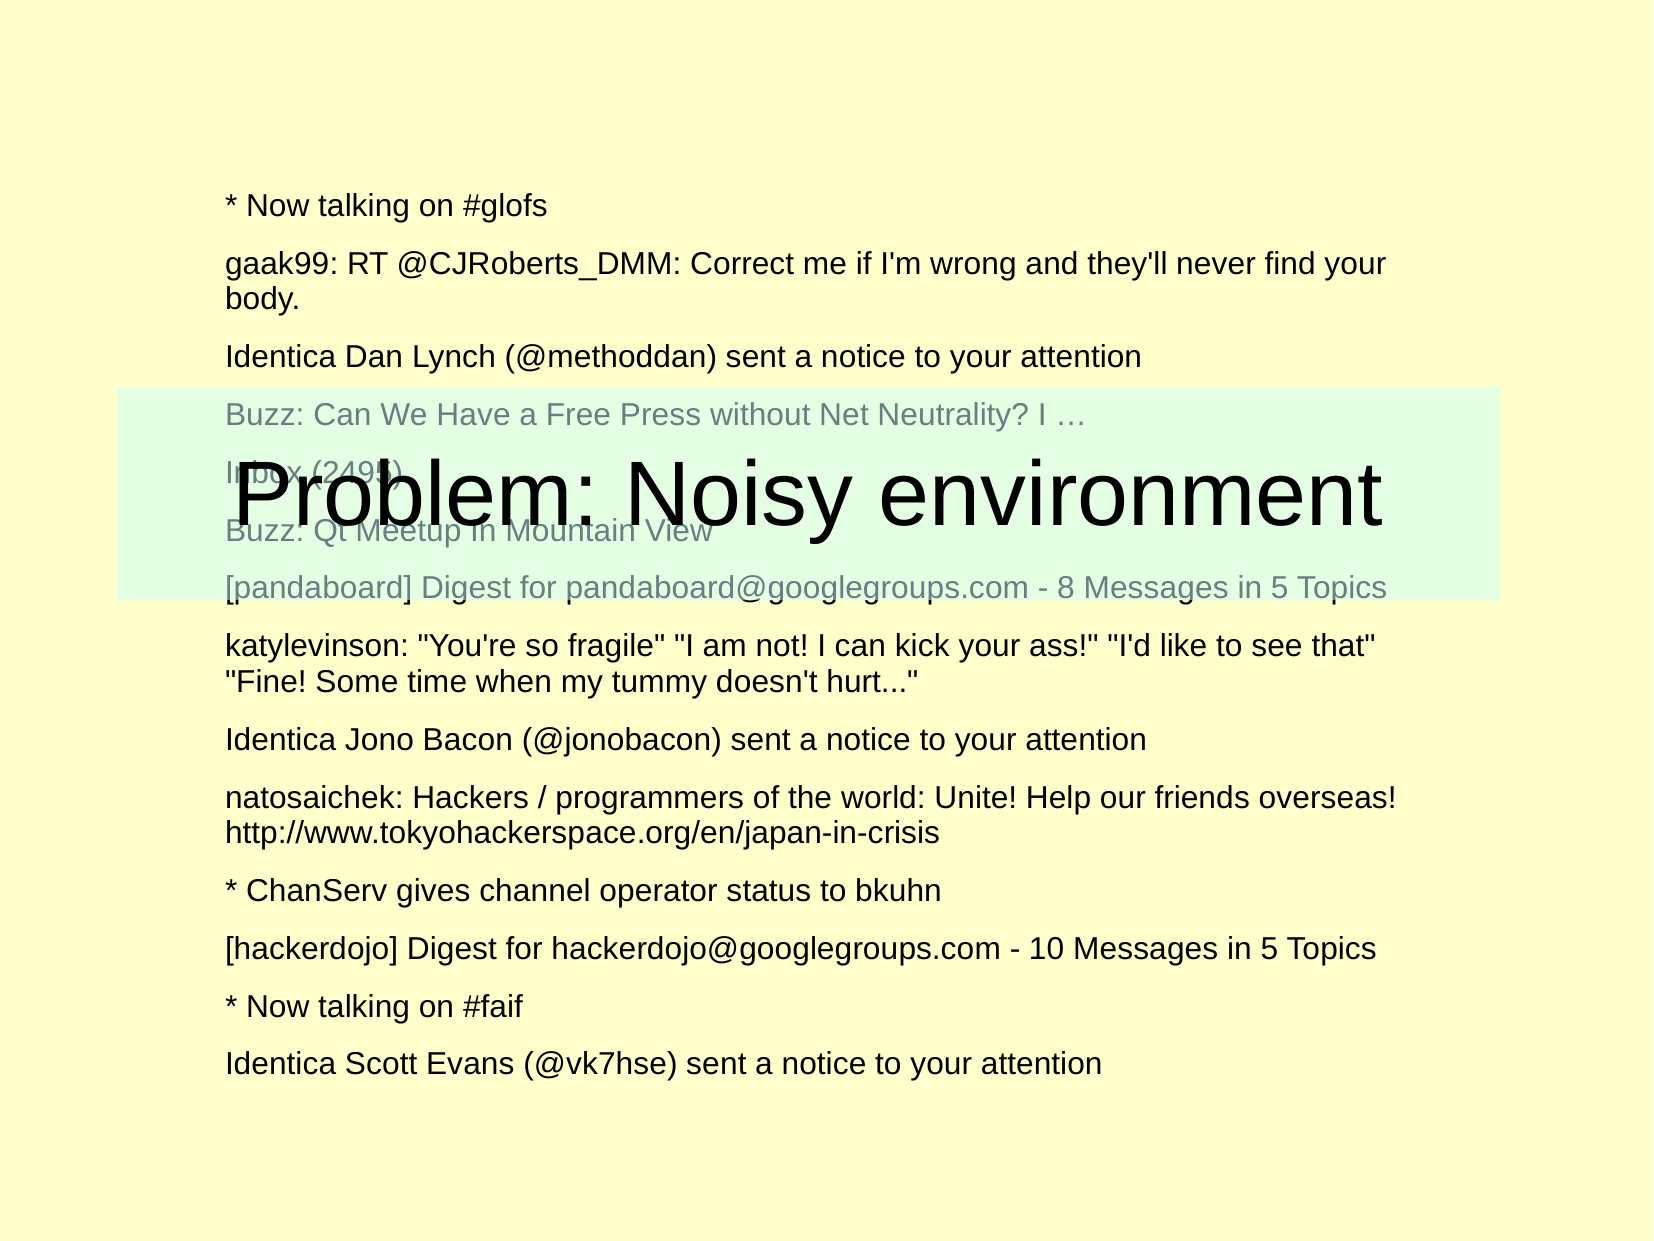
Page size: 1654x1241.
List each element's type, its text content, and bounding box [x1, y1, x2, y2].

title Problem: Noisy environment [117, 386, 1501, 601]
list * Now talking on #glofs gaak99: RT @CJRoberts_DMM: Correct me if I'm wrong and they'll never find your body. Identica Dan Lynch (@methoddan) sent a notice to your attention Buzz: Can We Have a Free Press without Net Neutrality? I … Inbox (2495) Buzz: Qt Meetup In Mountain View [pandaboard] Digest for pandaboard@googlegroups.com - 8 Messages in 5 Topics katylevinson: "You're so fragile" "I am not! I can kick your ass!" "I'd like to see that" "Fine! Some time when my tummy doesn't hurt..." Identica Jono Bacon (@jonobacon) sent a notice to your attention natosaichek: Hackers / programmers of the world: Unite! Help our friends overseas! http://www.tokyohackerspace.org/en/japan-in-crisis * ChanServ gives channel operator status to bkuhn [hackerdojo] Digest for hackerdojo@googlegroups.com - 10 Messages in 5 Topics * Now talking on #faif Identica Scott Evans (@vk7hse) sent a notice to your attention [225, 187, 1426, 386]
list * Now talking on #glofs gaak99: RT @CJRoberts_DMM: Correct me if I'm wrong and they'll never find your body. Identica Dan Lynch (@methoddan) sent a notice to your attention Buzz: Can We Have a Free Press without Net Neutrality? I … Inbox (2495) Buzz: Qt Meetup In Mountain View [pandaboard] Digest for pandaboard@googlegroups.com - 8 Messages in 5 Topics katylevinson: "You're so fragile" "I am not! I can kick your ass!" "I'd like to see that" "Fine! Some time when my tummy doesn't hurt..." Identica Jono Bacon (@jonobacon) sent a notice to your attention natosaichek: Hackers / programmers of the world: Unite! Help our friends overseas! http://www.tokyohackerspace.org/en/japan-in-crisis * ChanServ gives channel operator status to bkuhn [hackerdojo] Digest for hackerdojo@googlegroups.com - 10 Messages in 5 Topics * Now talking on #faif Identica Scott Evans (@vk7hse) sent a notice to your attention [225, 601, 1426, 1088]
